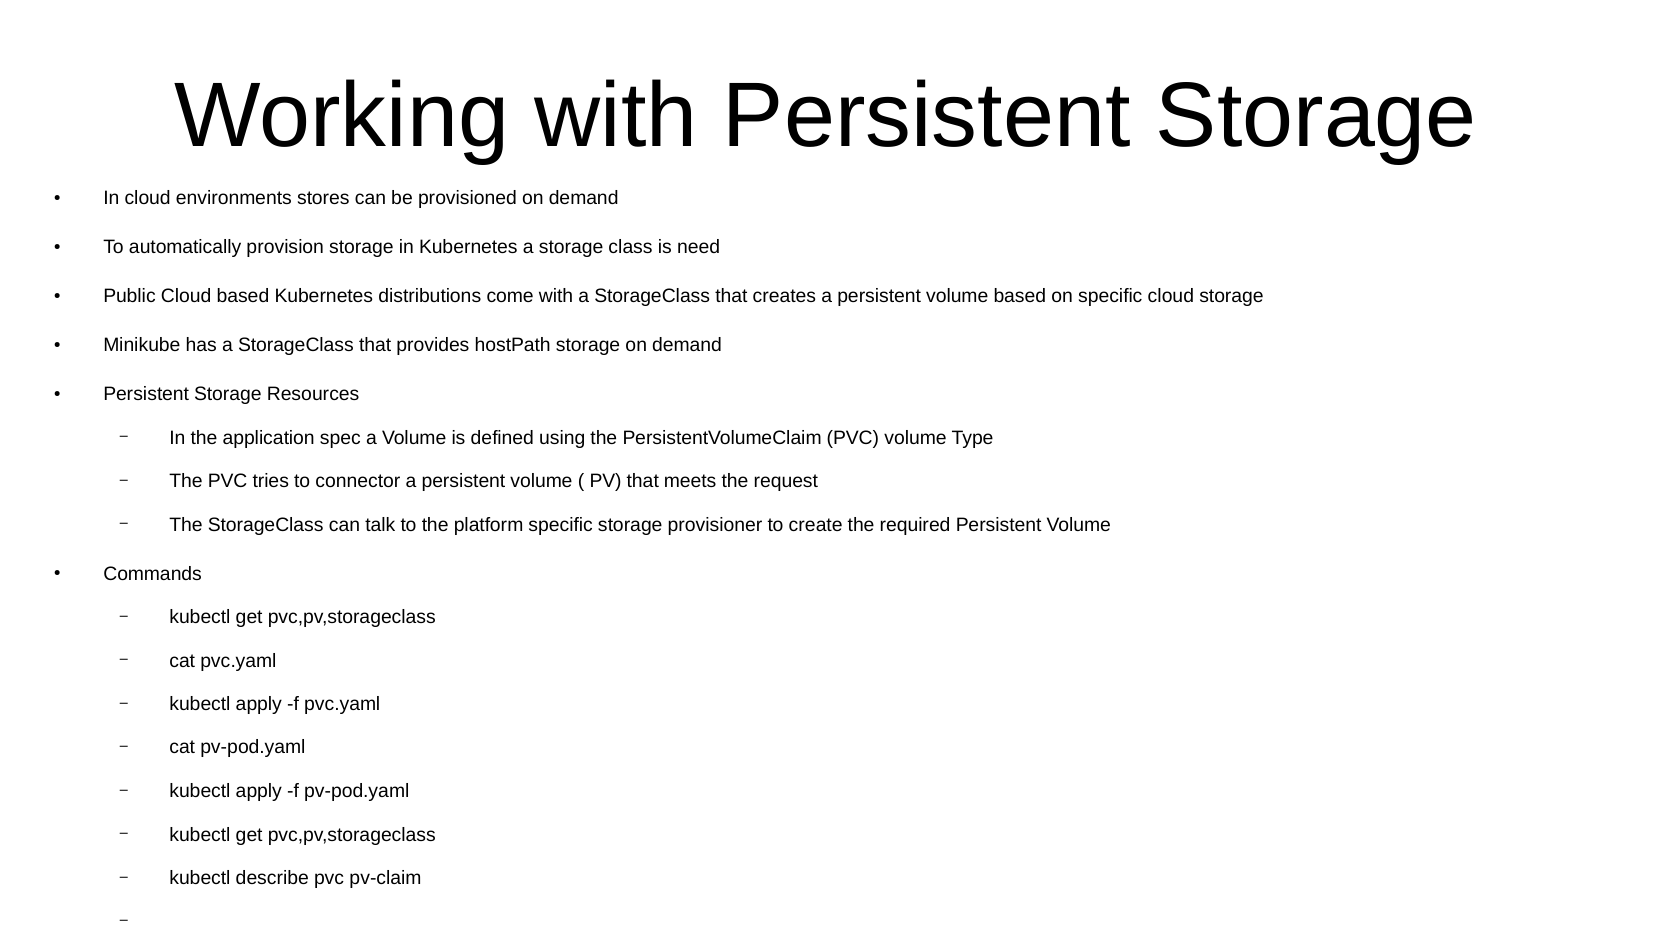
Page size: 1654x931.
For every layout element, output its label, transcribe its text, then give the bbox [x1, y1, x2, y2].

title Working with Persistent Storage [82, 37, 1571, 187]
list In cloud environments stores can be provisioned on demand To automatically provision storage in Kubernetes a storage class is need Public Cloud based Kubernetes distributions come with a StorageClass that creates a persistent volume based on specific cloud storage Minikube has a StorageClass that provides hostPath storage on demand Persistent Storage Resources In the application spec a Volume is defined using the PersistentVolumeClaim (PVC) volume Type The PVC tries to connector a persistent volume ( PV) that meets the request The StorageClass can talk to the platform specific storage provisioner to create the required Persistent Volume Commands kubectl get pvc,pv,storageclass cat pvc.yaml kubectl apply -f pvc.yaml cat pv-pod.yaml kubectl apply -f pv-pod.yaml kubectl get pvc,pv,storageclass kubectl describe pvc pv-claim [37, 187, 1571, 901]
